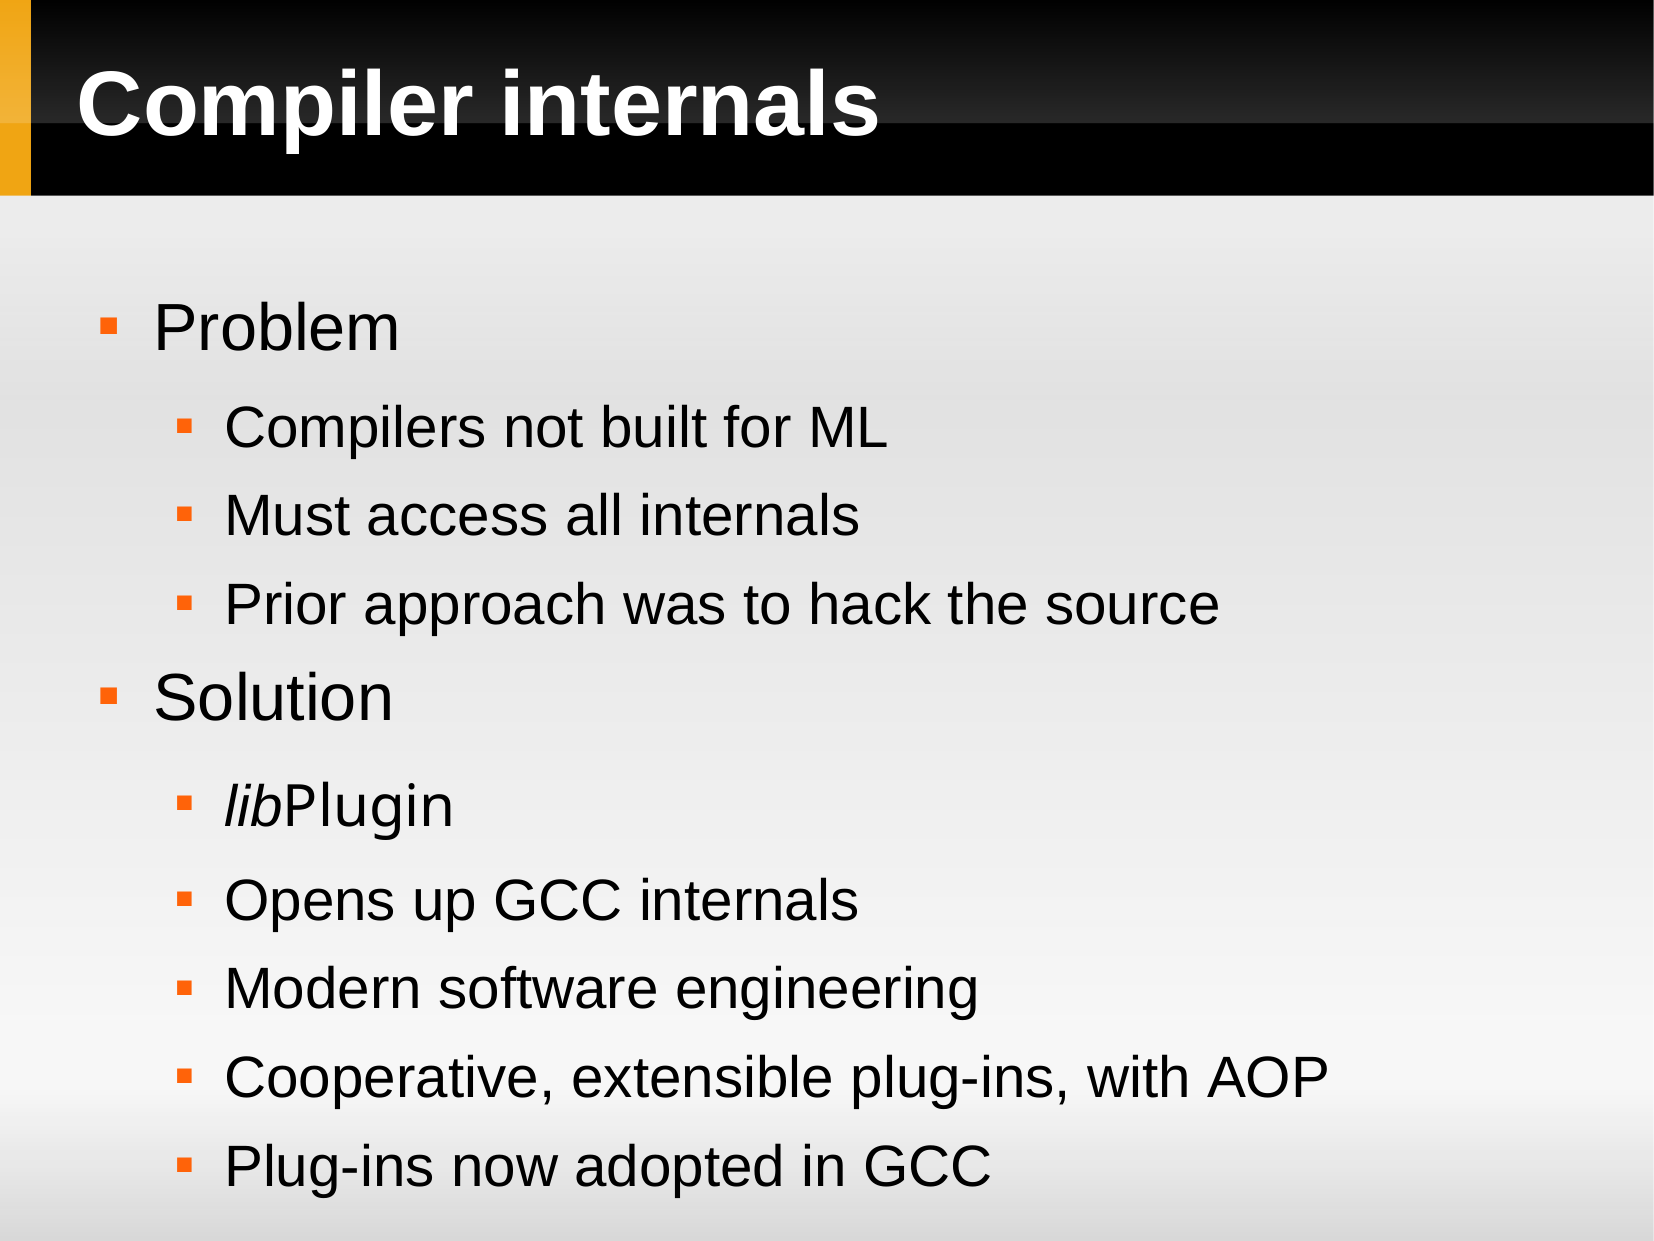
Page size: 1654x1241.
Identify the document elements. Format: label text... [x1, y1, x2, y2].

list Problem Compilers not built for ML Must access all internals Prior approach was to hack the source Solution libPlugin Opens up GCC internals Modern software engineering Cooperative, extensible plug-ins, with AOP Plug-ins now adopted in GCC [82, 290, 1571, 1202]
title Compiler internals [76, 0, 1565, 208]
picture [0, 0, 1654, 1241]
